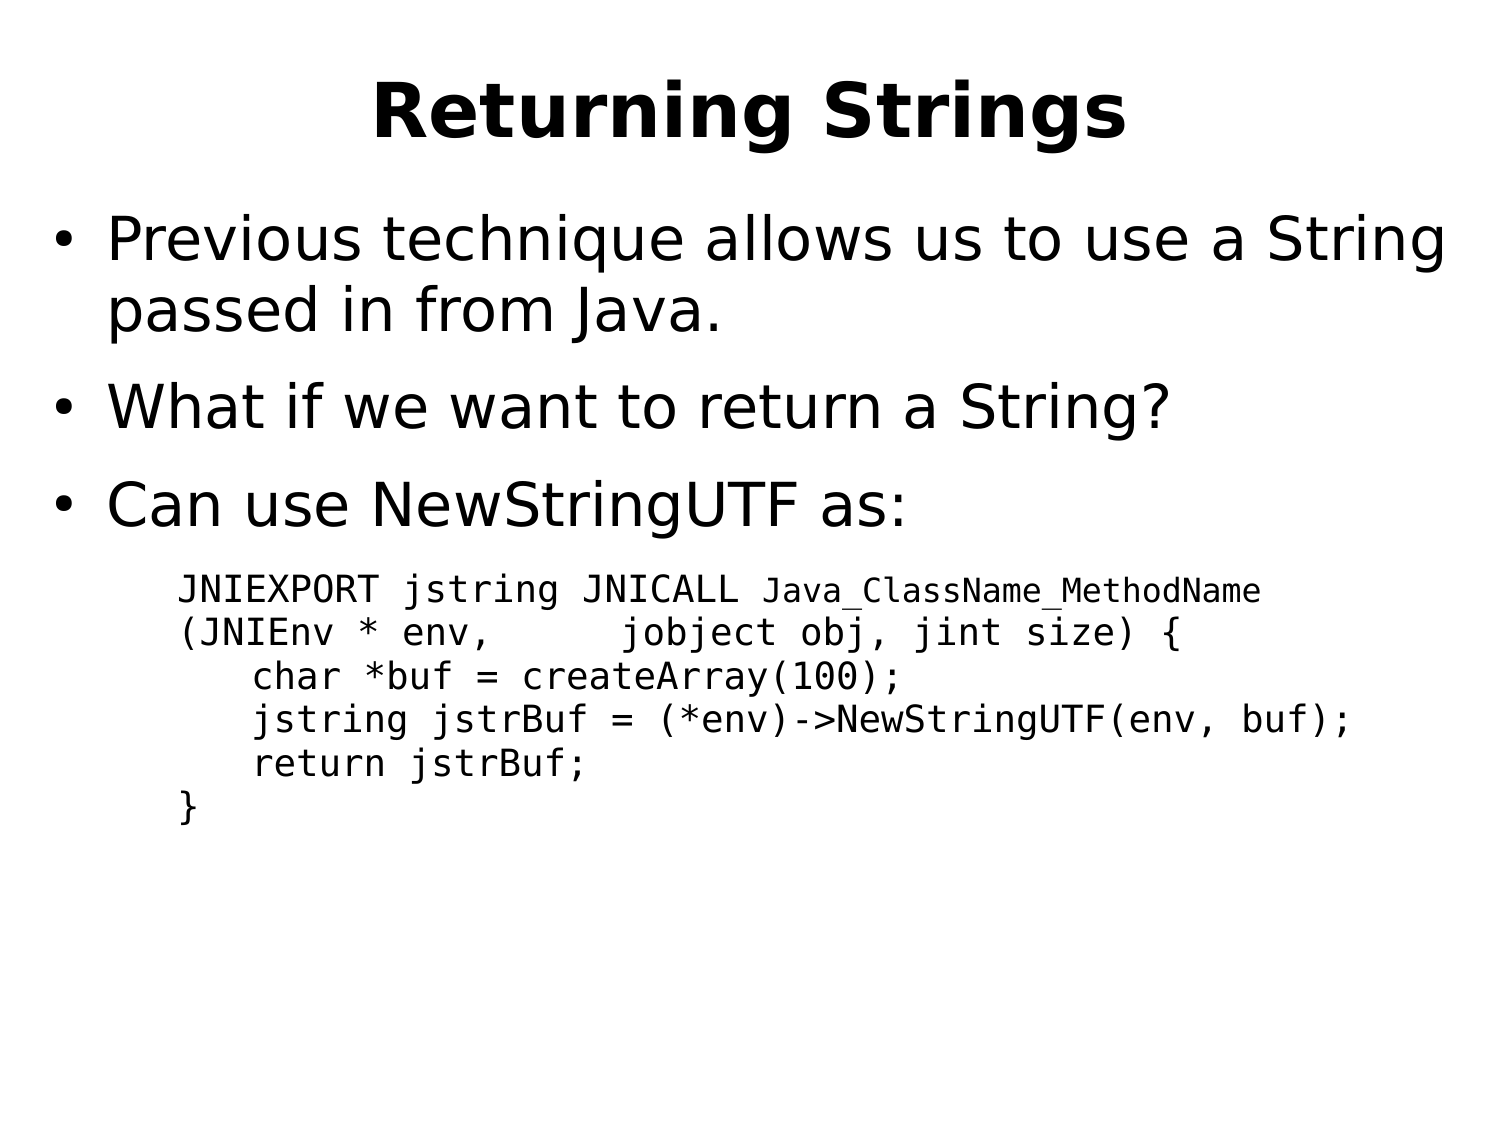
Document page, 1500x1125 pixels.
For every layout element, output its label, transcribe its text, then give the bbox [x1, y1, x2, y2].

title Returning Strings [75, 44, 1425, 177]
list Previous technique allows us to use a String passed in from Java. What if we want to return a String? Can use NewStringUTF as: JNIEXPORT jstring JNICALL Java_ClassName_MethodName (JNIEnv * env, jobject obj, jint size) { char *buf = createArray(100); jstring jstrBuf = (*env)->NewStringUTF(env, buf); return jstrBuf; } [35, 204, 1453, 1075]
